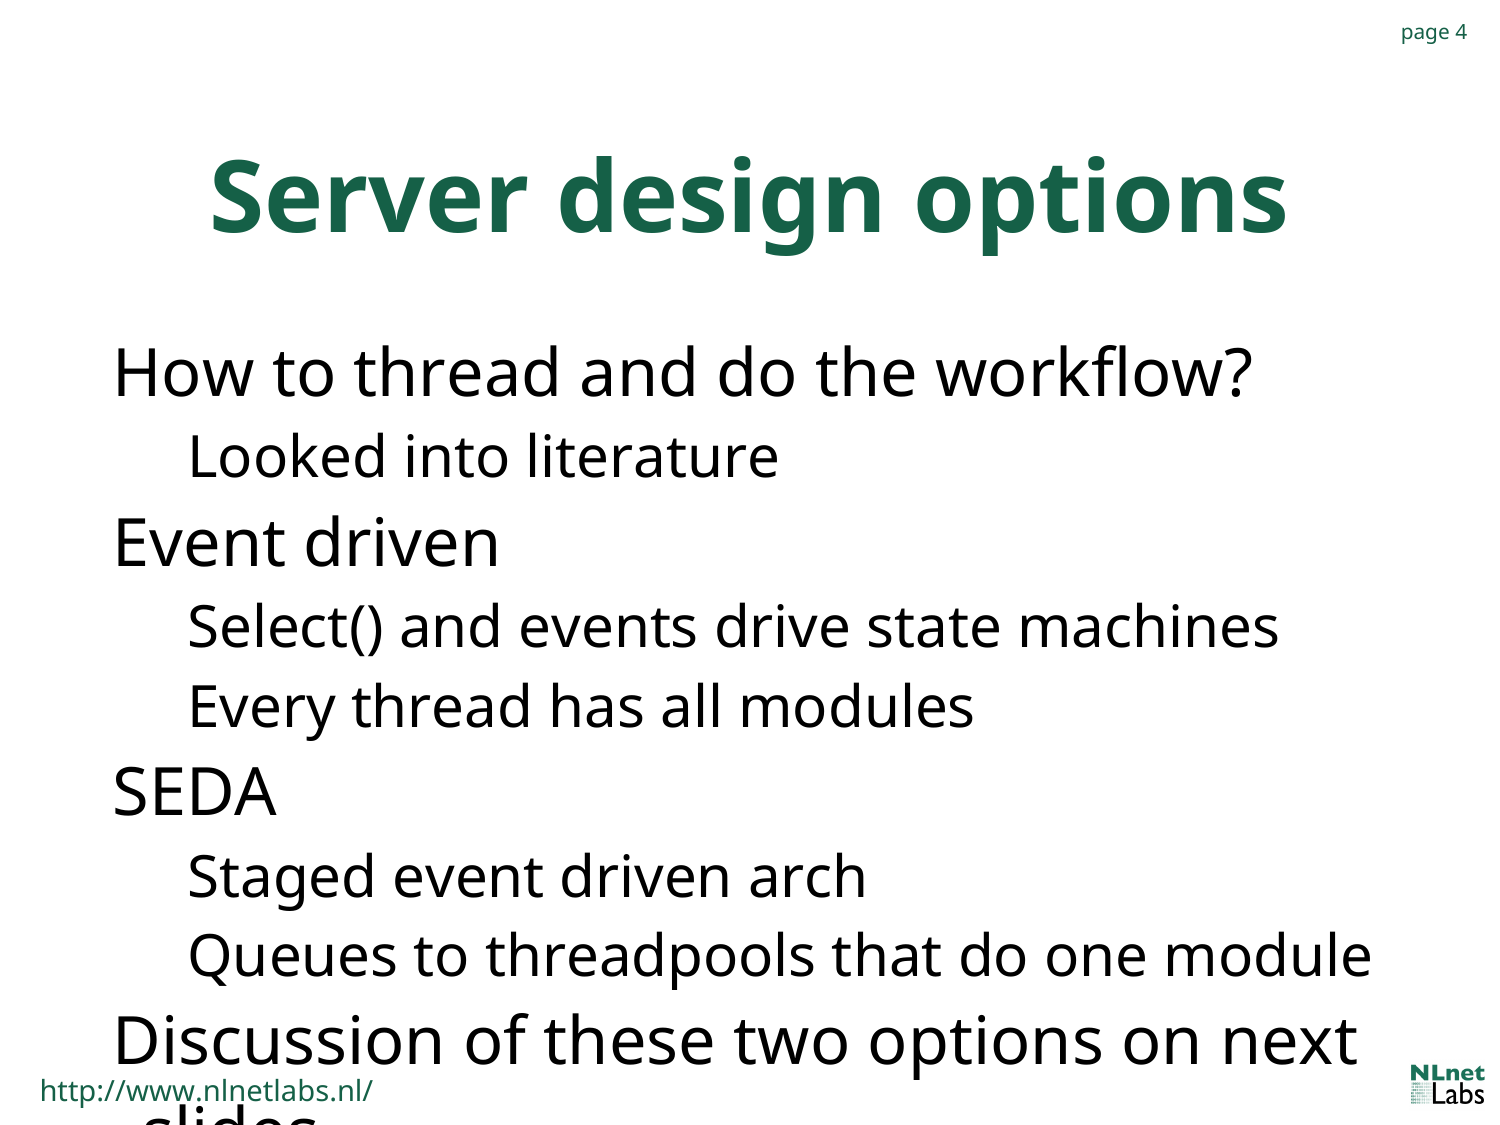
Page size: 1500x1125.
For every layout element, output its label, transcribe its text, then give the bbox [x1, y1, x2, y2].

list How to thread and do the workflow? Looked into literature Event driven Select() and events drive state machines Every thread has all modules SEDA Staged event driven arch Queues to threadpools that do one module Discussion of these two options on next slides [112, 324, 1388, 1001]
picture [1409, 1059, 1485, 1111]
title Server design options [112, 66, 1388, 322]
